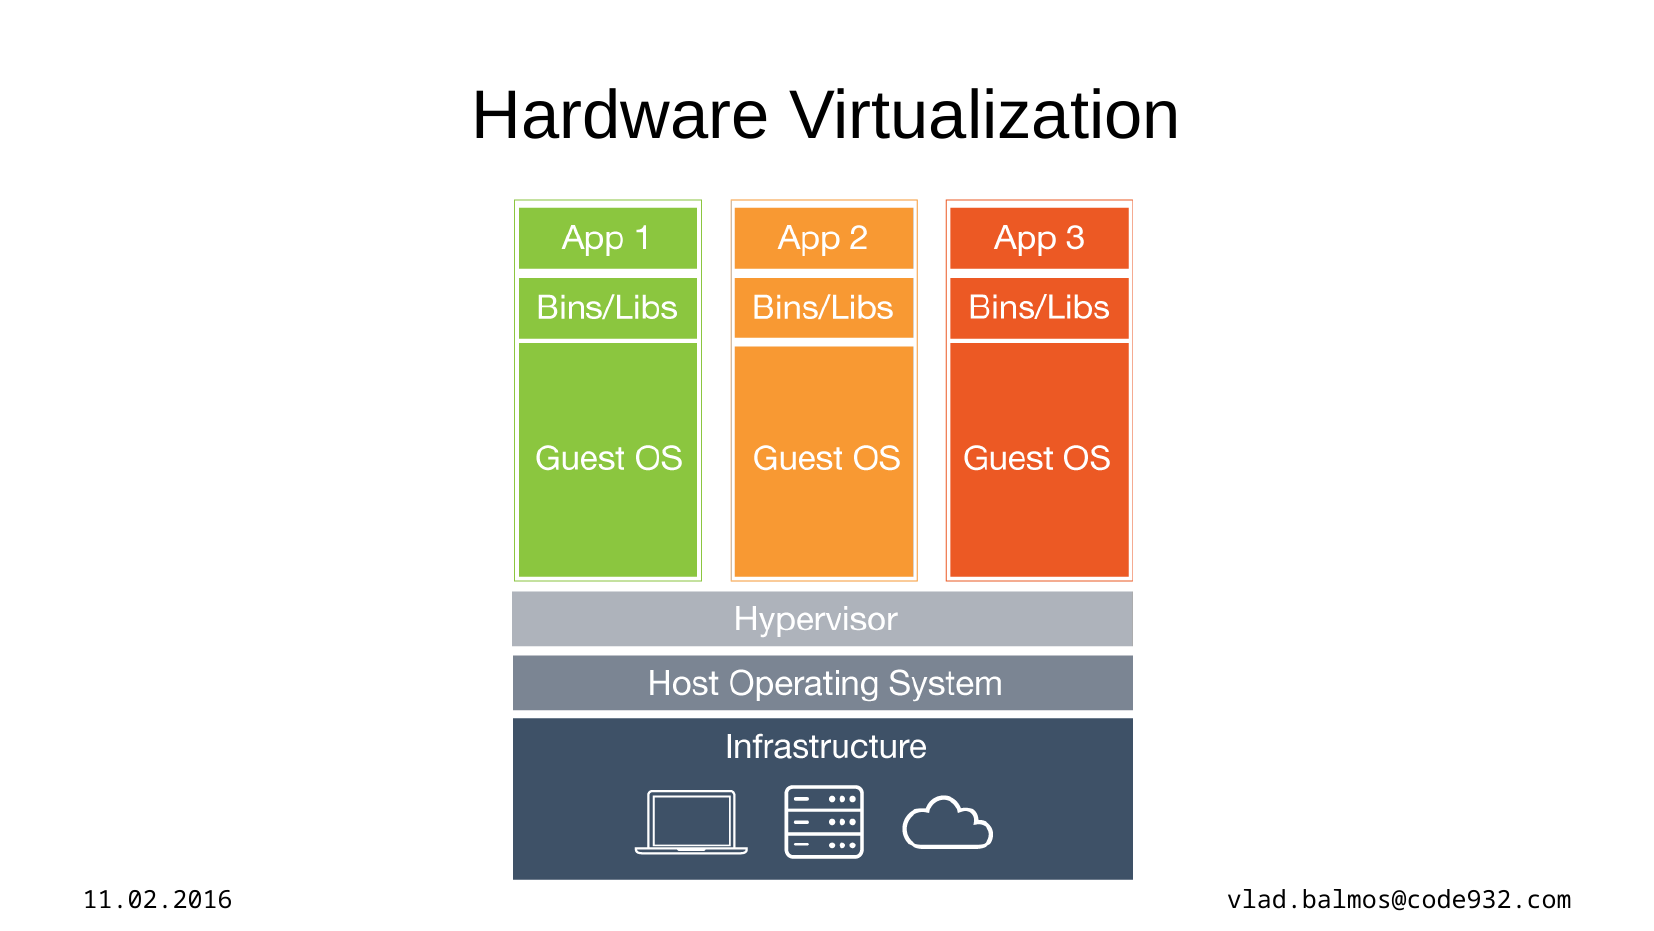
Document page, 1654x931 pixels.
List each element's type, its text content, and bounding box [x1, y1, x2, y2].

picture [512, 199, 1133, 880]
title Hardware Virtualization [82, 37, 1571, 193]
